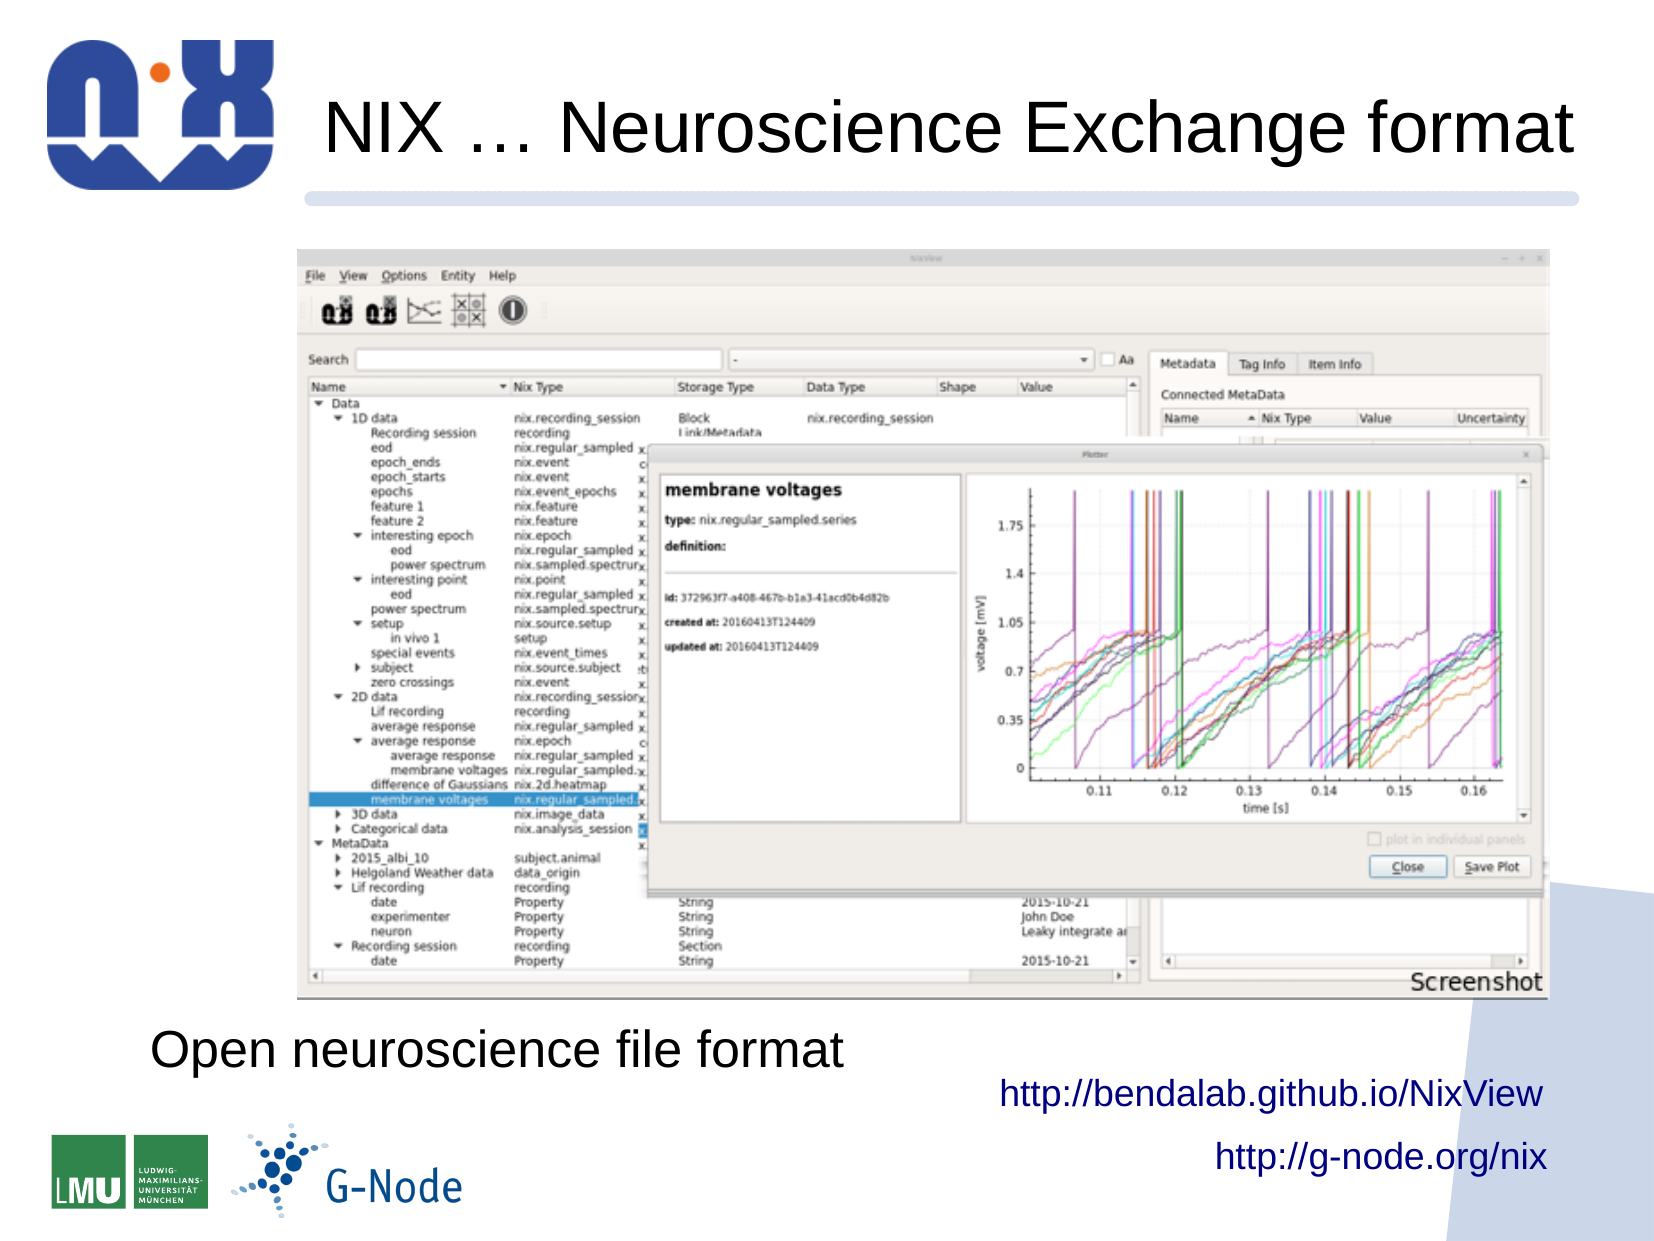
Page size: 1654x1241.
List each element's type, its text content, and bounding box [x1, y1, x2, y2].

text_box http://bendalab.github.io/NixView [984, 1065, 1559, 1122]
picture [297, 249, 1550, 1000]
text_box http://g-node.org/nix [1200, 1128, 1576, 1189]
picture [47, 40, 274, 190]
text_box NIX … Neuroscience Exchange format [87, 30, 1576, 226]
text_box Open neuroscience file format [135, 1013, 868, 1096]
picture [230, 1123, 467, 1219]
